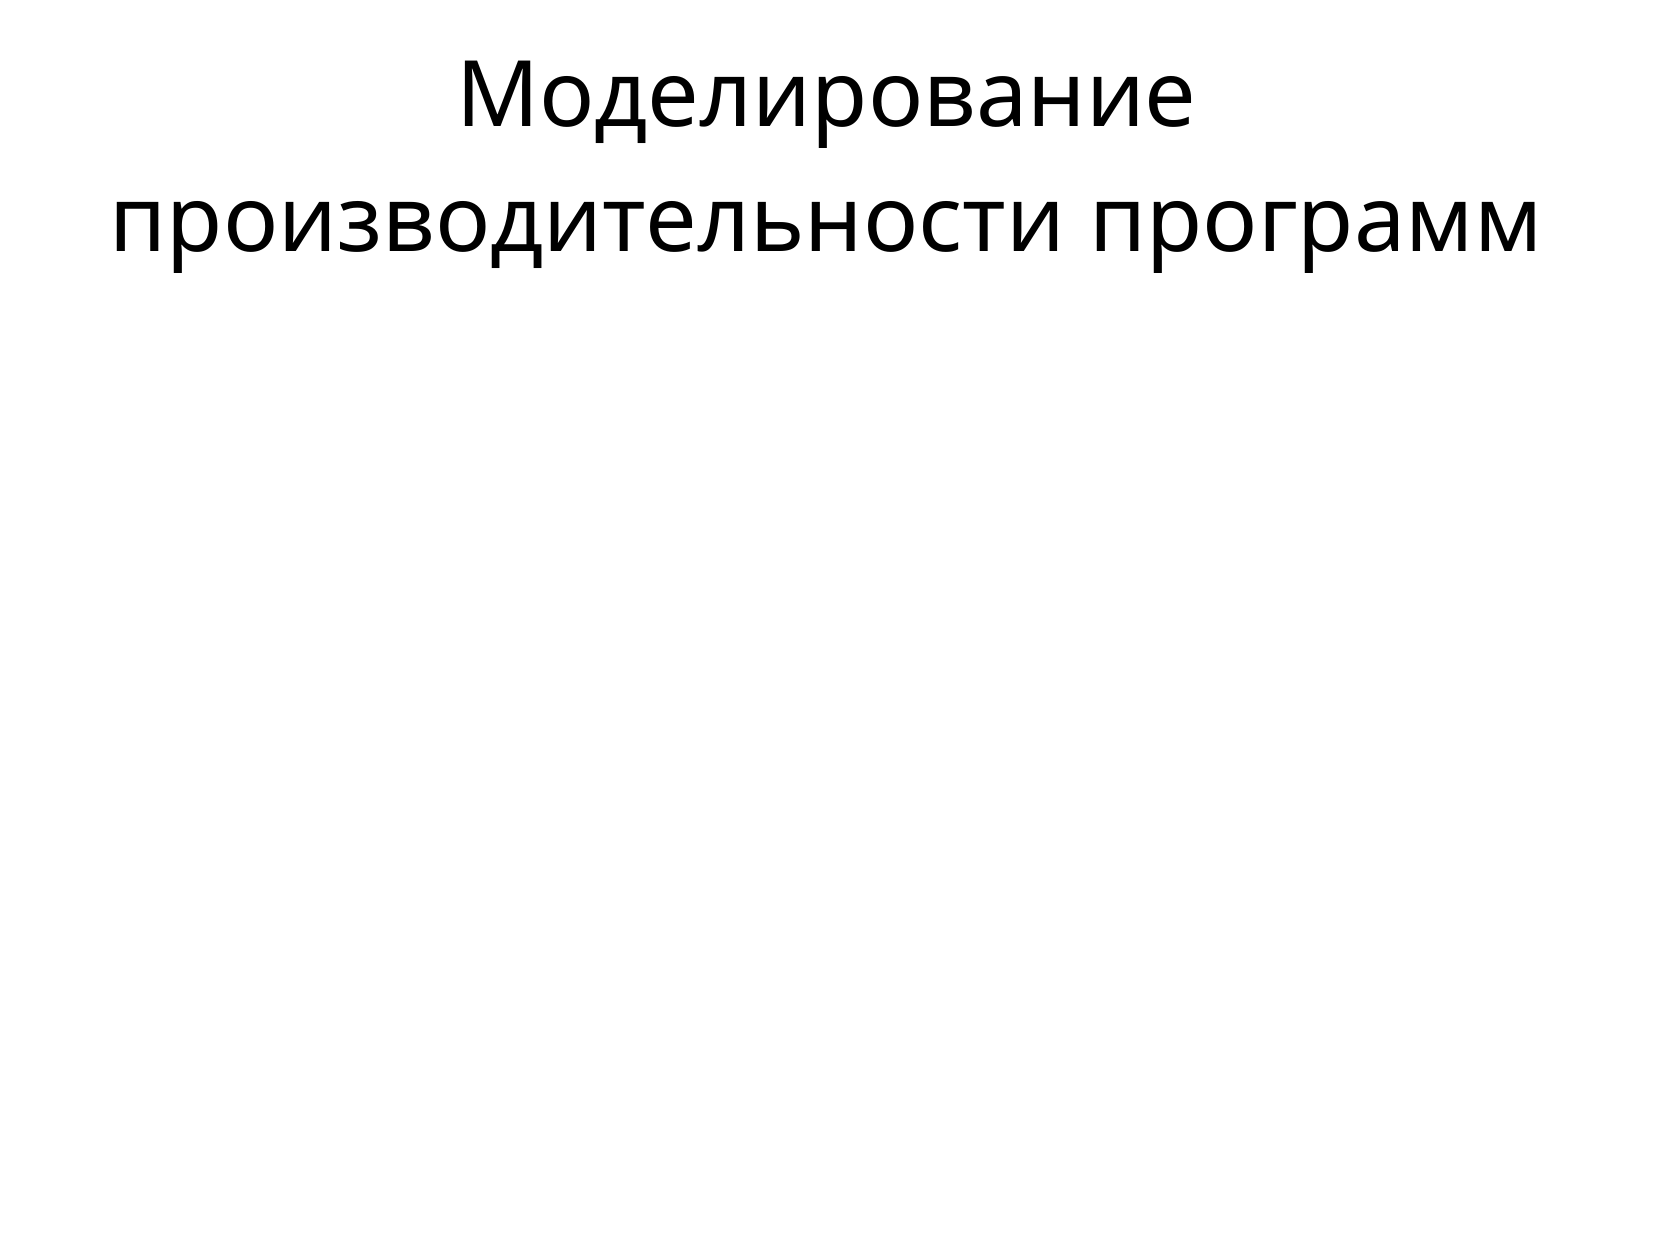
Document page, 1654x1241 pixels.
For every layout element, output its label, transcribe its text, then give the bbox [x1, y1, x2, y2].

title Моделирование производительности программ [82, 42, 1571, 264]
